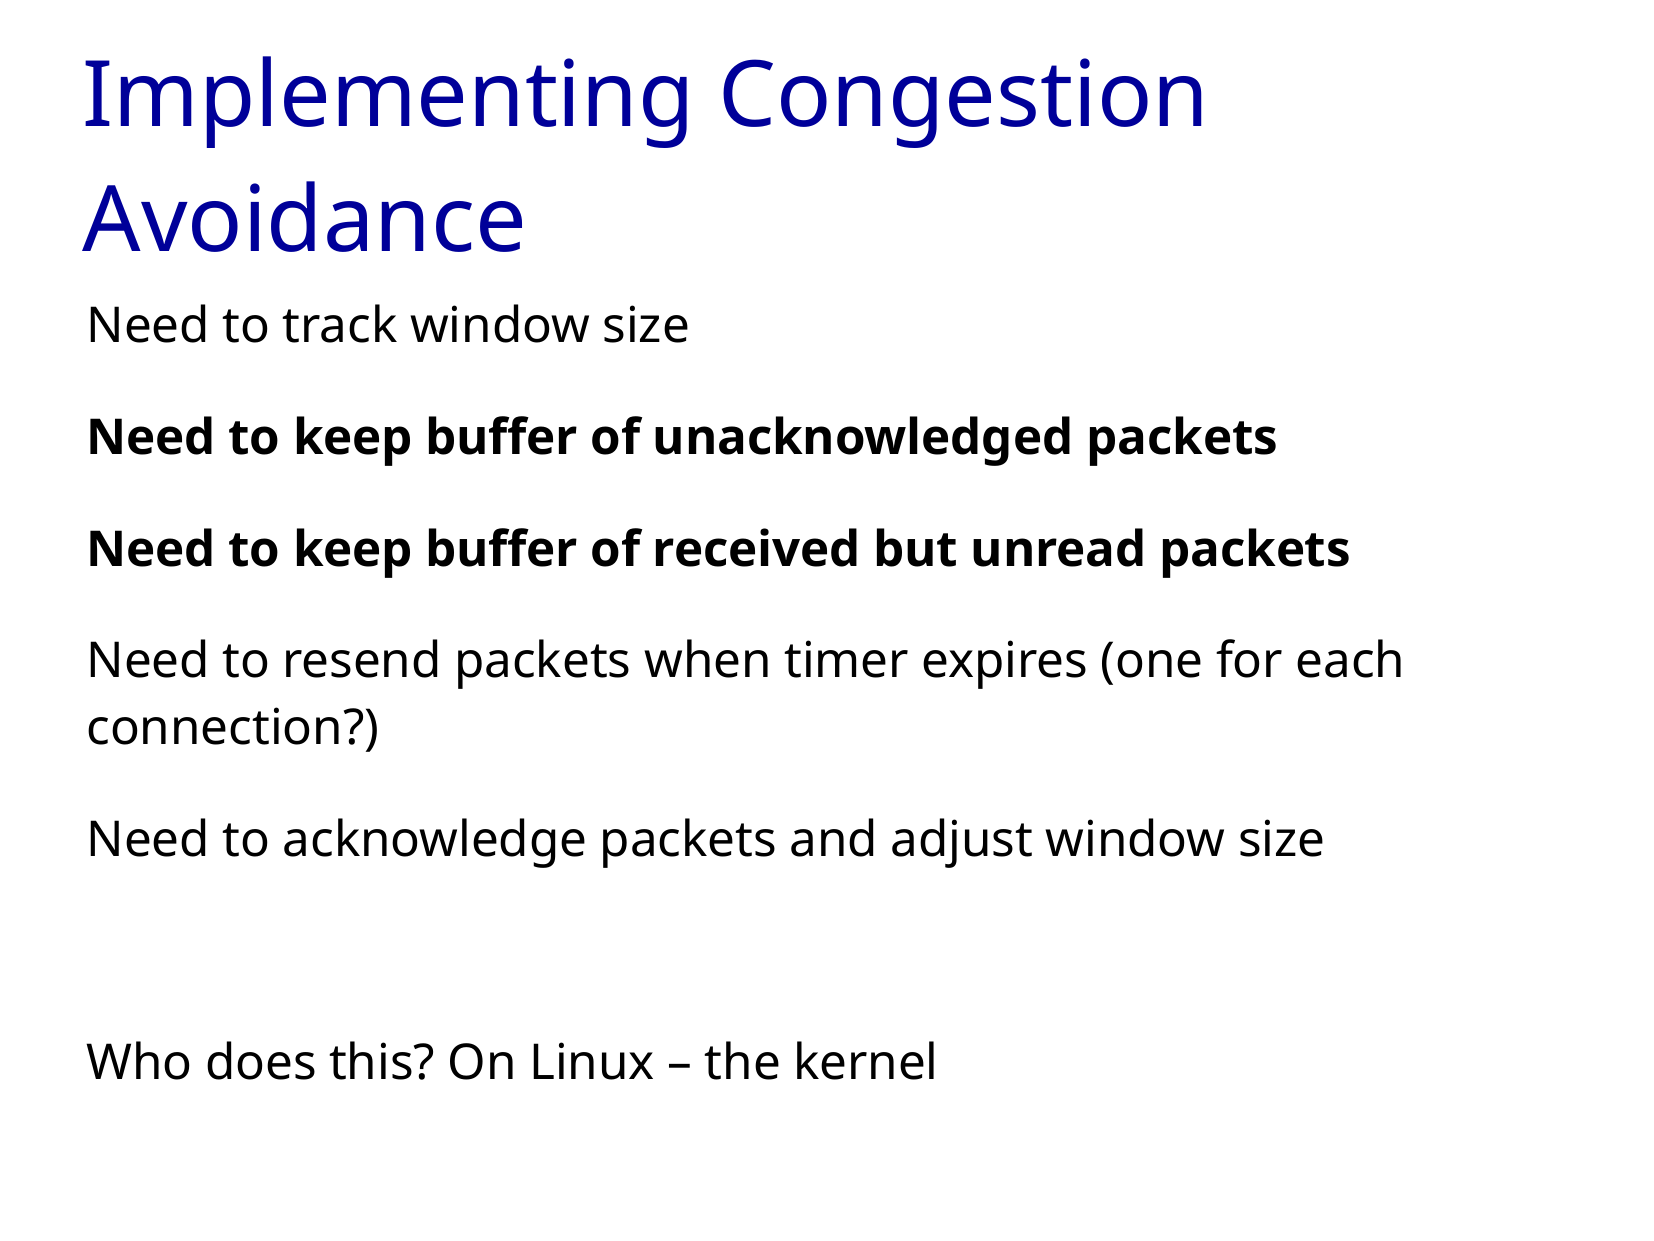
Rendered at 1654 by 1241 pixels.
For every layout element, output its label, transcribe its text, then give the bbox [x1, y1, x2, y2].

title Implementing Congestion Avoidance [82, 49, 1571, 257]
list Need to track window size Need to keep buffer of unacknowledged packets Need to keep buffer of received but unread packets Need to resend packets when timer expires (one for each connection?) Need to acknowledge packets and adjust window size Who does this? On Linux – the kernel [60, 290, 1571, 1096]
